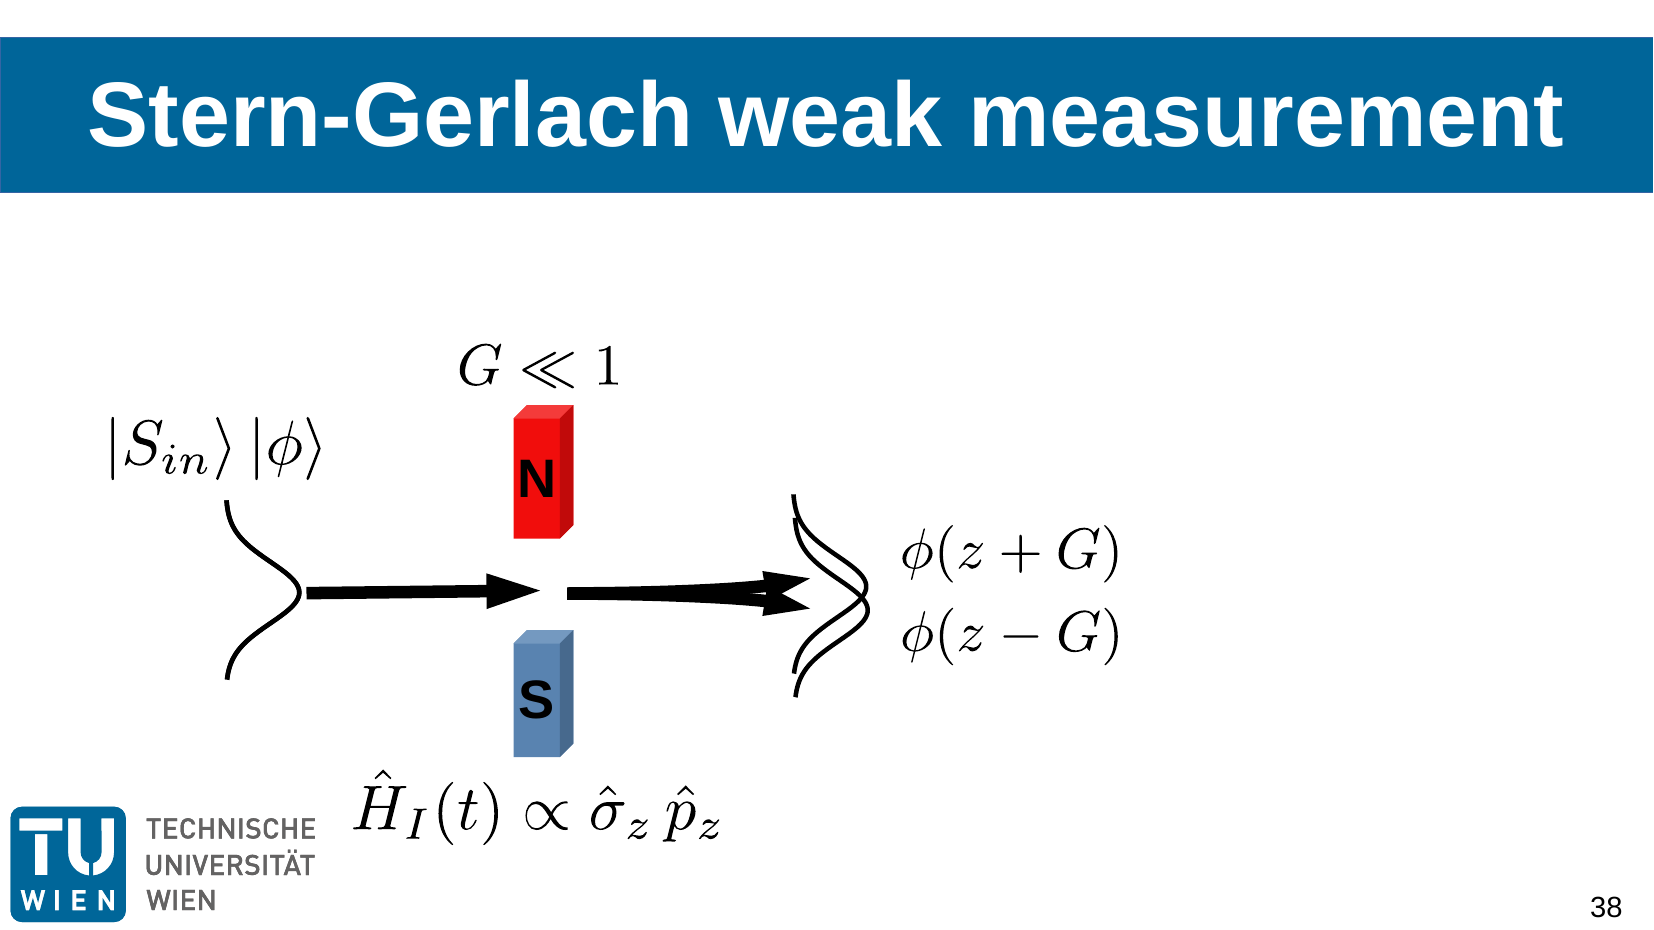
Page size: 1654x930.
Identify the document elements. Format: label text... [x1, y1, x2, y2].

text_box N [513, 419, 559, 539]
picture [342, 759, 733, 865]
text_box 1 [513, 405, 572, 419]
picture [76, 412, 346, 692]
title Stern-Gerlach weak measurement [0, 37, 1653, 193]
picture [458, 338, 624, 399]
text_box S [513, 644, 559, 758]
text_box 3 [513, 630, 572, 644]
picture [754, 484, 1130, 709]
